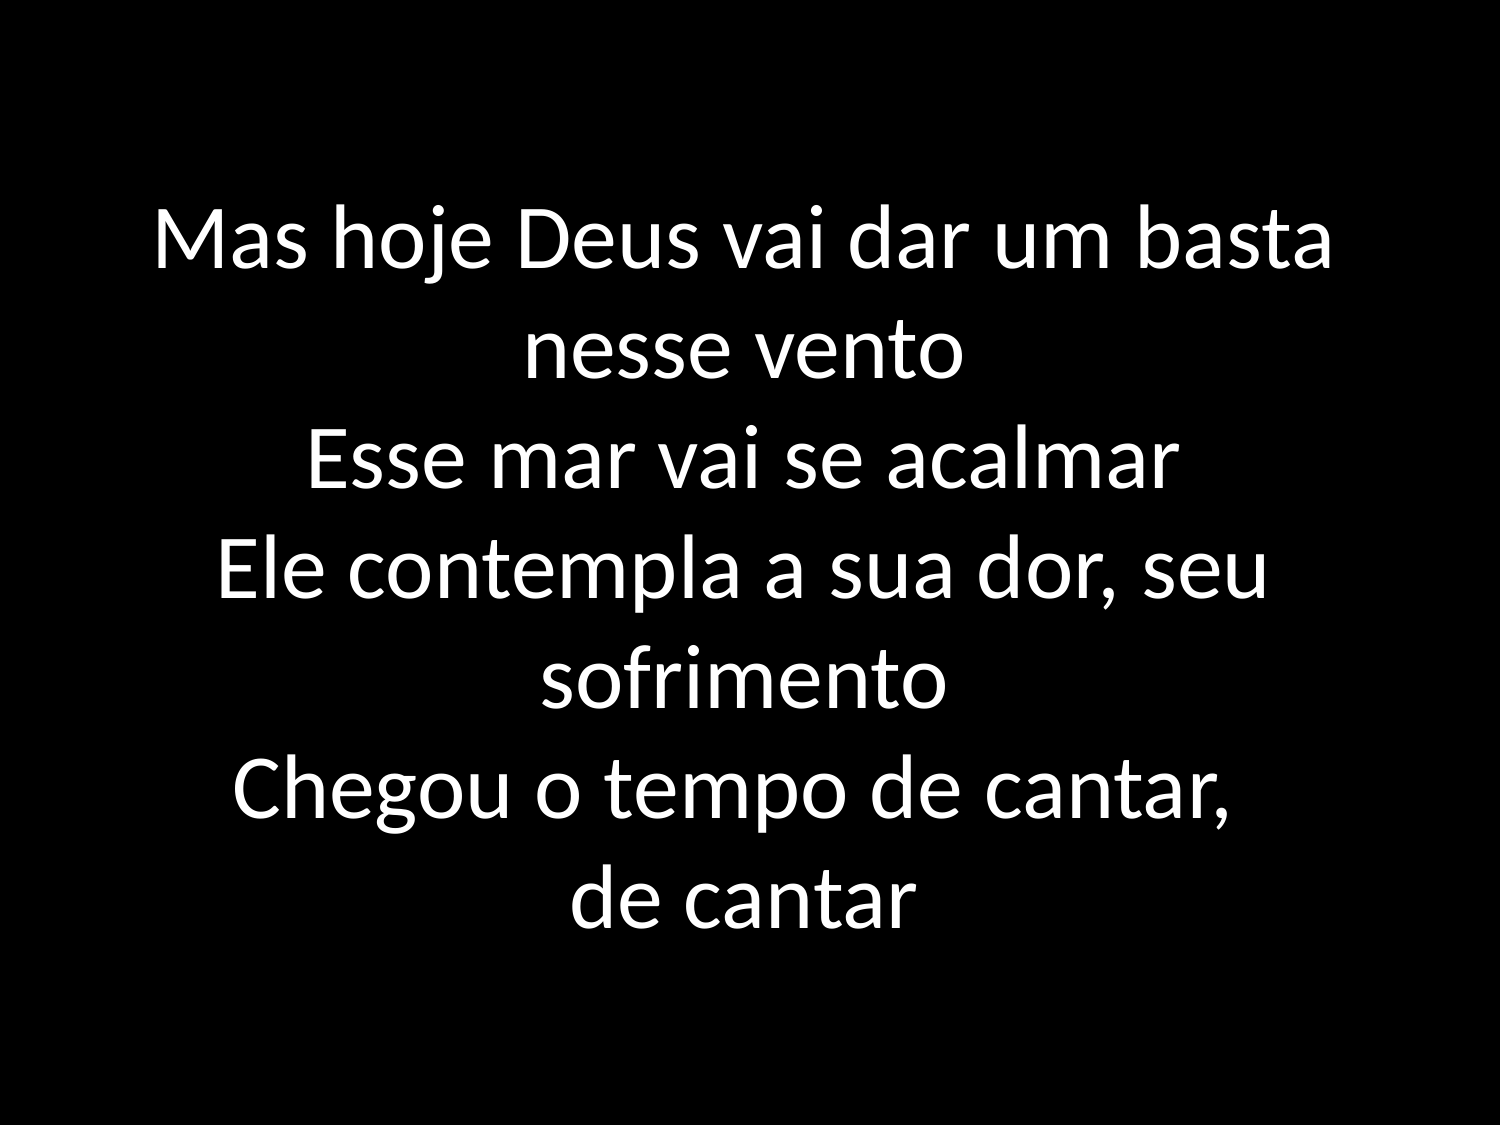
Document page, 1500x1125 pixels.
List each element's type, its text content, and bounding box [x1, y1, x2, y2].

title Mas hoje Deus vai dar um basta nesse vento Esse mar vai se acalmar Ele contempla a sua dor, seu sofrimento Chegou o tempo de cantar, de cantar [35, 45, 1454, 1079]
